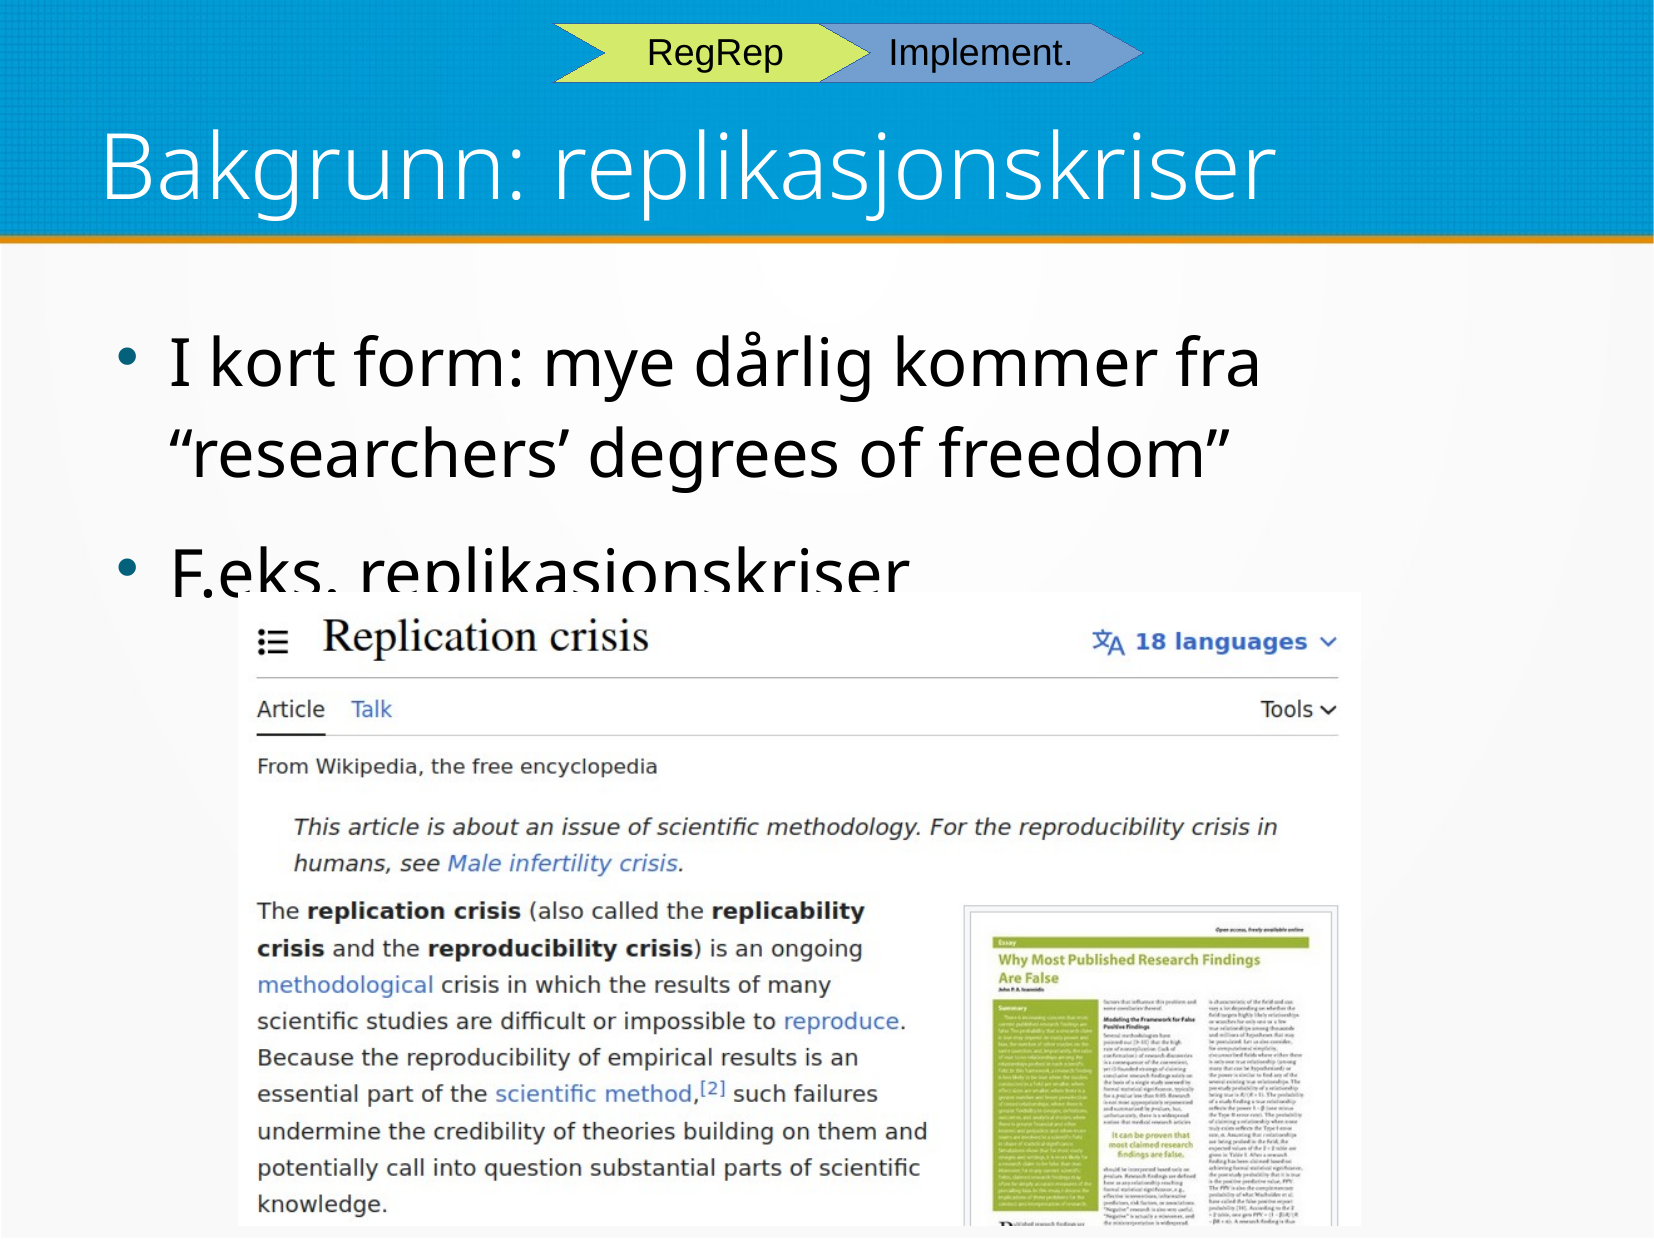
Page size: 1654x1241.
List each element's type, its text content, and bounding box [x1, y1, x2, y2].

text_box Implement. [818, 23, 1144, 83]
list I kort form: mye dårlig kommer fra “researchers’ degrees of freedom” F.eks. replikasjonskriser [98, 315, 1595, 1182]
text_box RegRep [552, 23, 868, 83]
title Bakgrunn: replikasjonskriser [98, 19, 1654, 227]
picture [0, 233, 1654, 1241]
